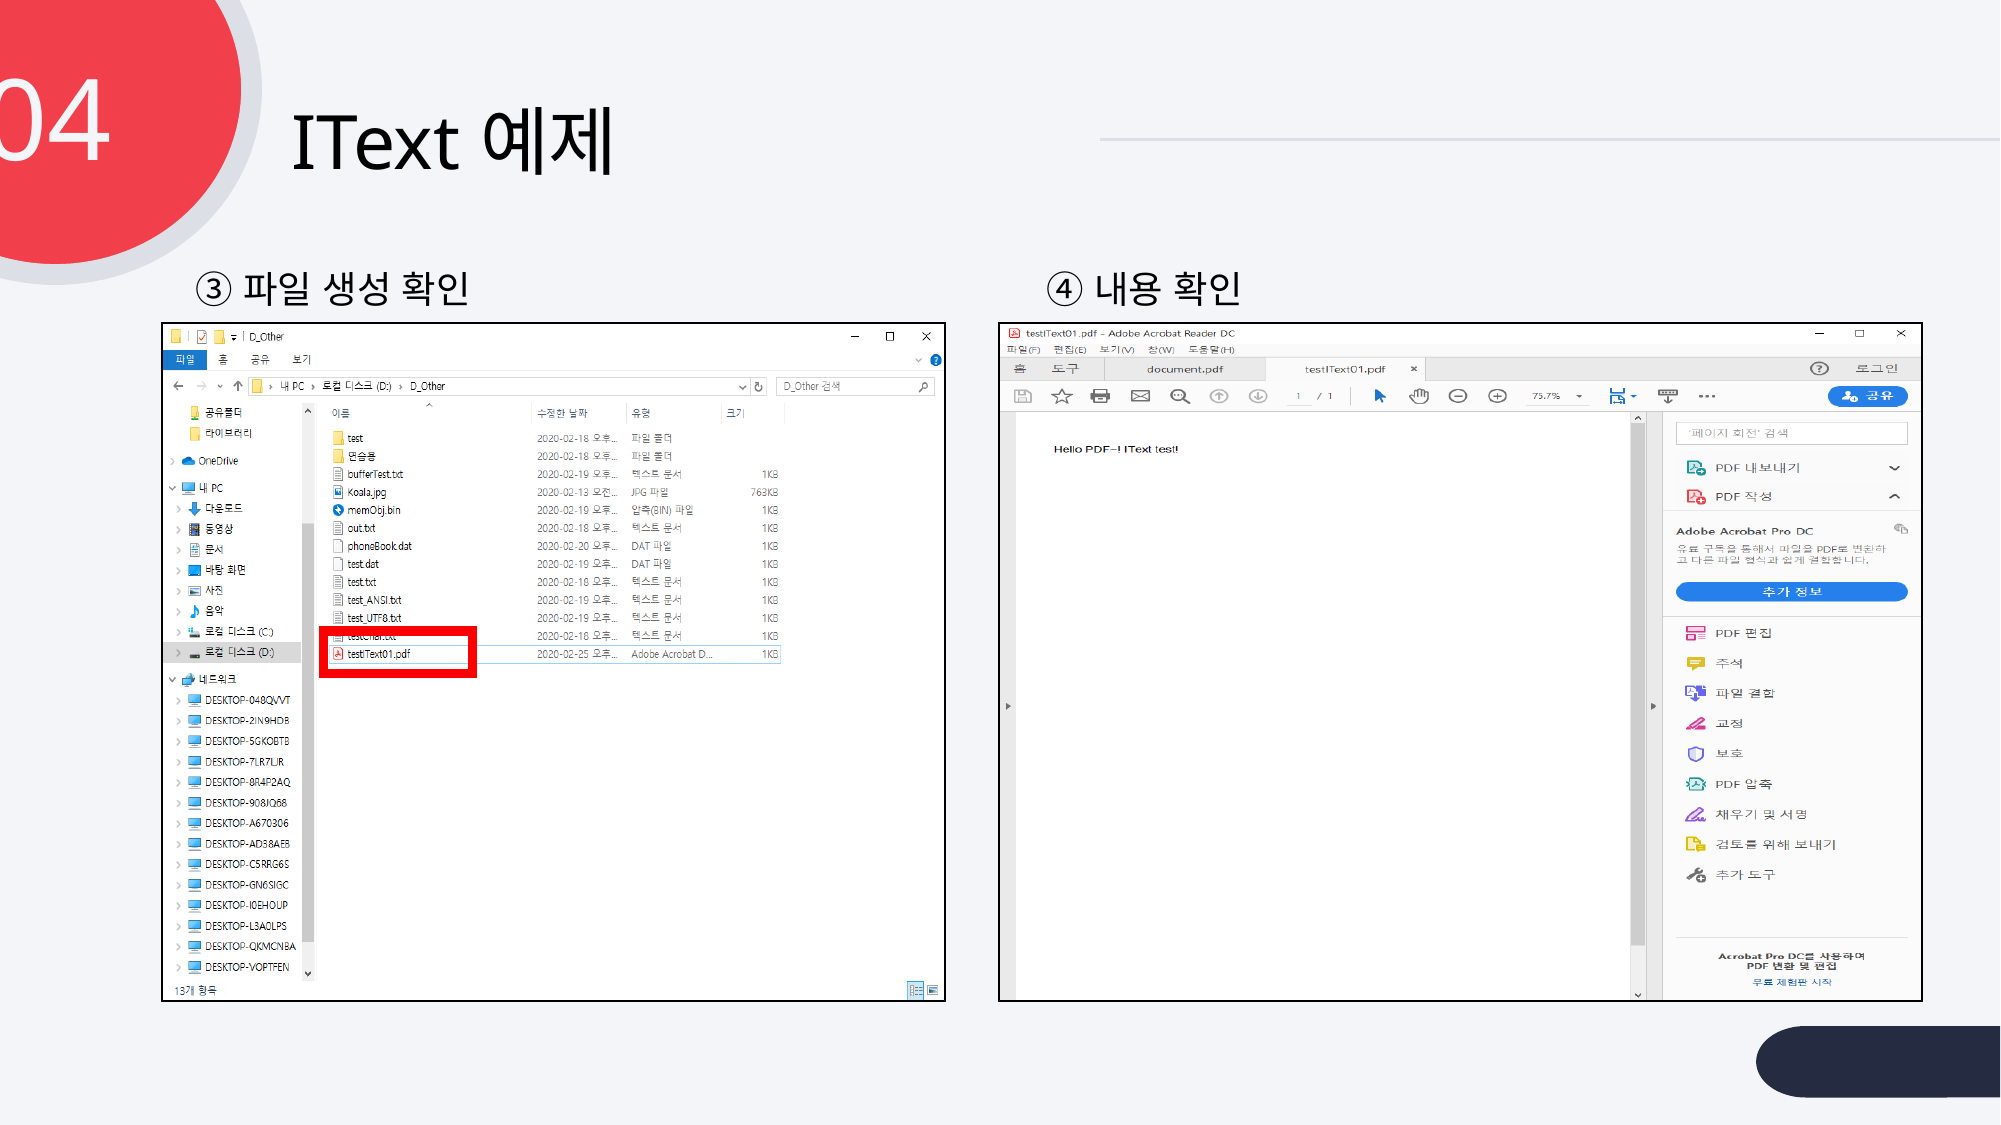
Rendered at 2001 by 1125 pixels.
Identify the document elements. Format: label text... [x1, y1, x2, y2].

picture [999, 323, 1922, 1001]
title IText 예제 [290, 89, 1100, 191]
text_box ③ 파일 생성 확인 [180, 252, 927, 311]
text_box ④ 내용 확인 [1031, 252, 1779, 311]
picture [162, 323, 945, 1001]
list 04 [0, 47, 167, 186]
